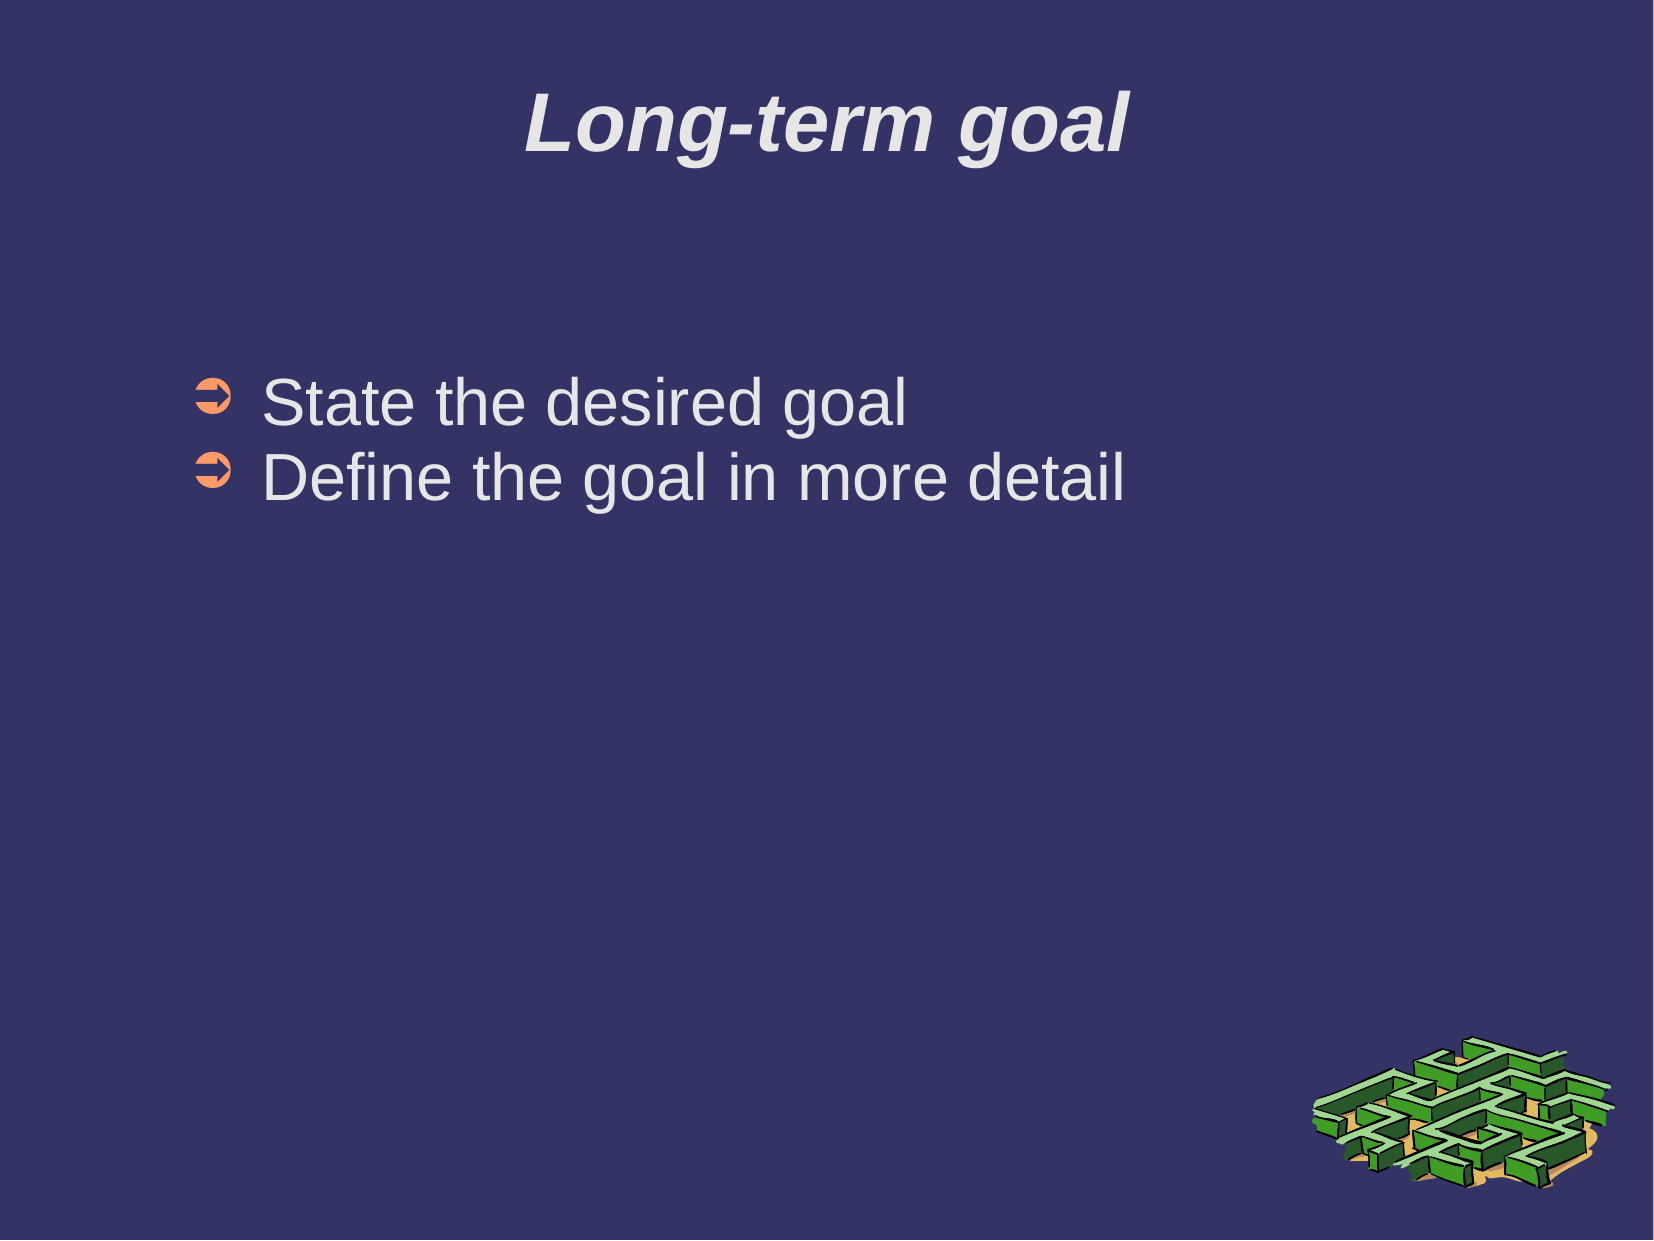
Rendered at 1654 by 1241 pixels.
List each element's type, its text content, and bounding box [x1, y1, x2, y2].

list State the desired goal Define the goal in more detail [178, 364, 1570, 1147]
title Long-term goal [121, 19, 1534, 227]
